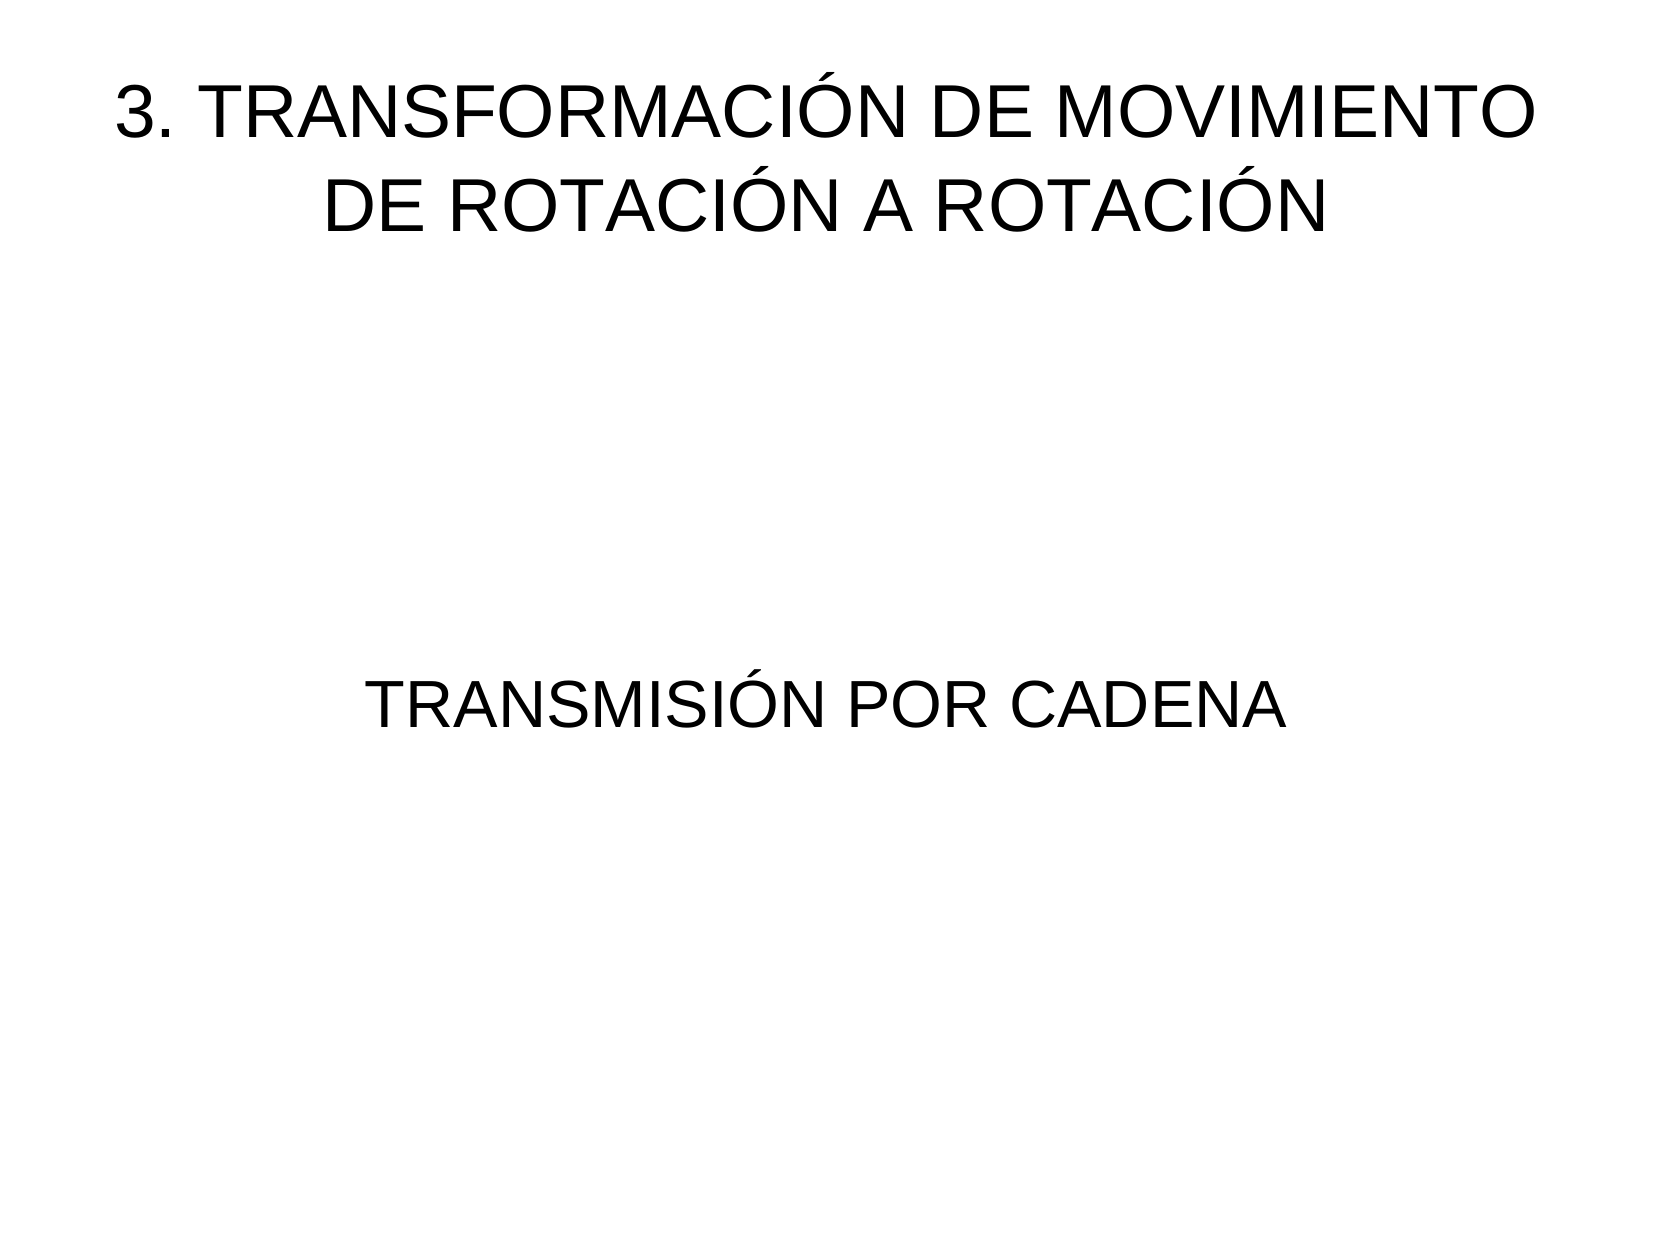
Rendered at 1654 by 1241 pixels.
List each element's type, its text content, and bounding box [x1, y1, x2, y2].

title 3. TRANSFORMACIÓN DE MOVIMIENTO DE ROTACIÓN A ROTACIÓN [82, 45, 1571, 260]
subtitle TRANSMISIÓN POR CADENA [82, 297, 1571, 1102]
